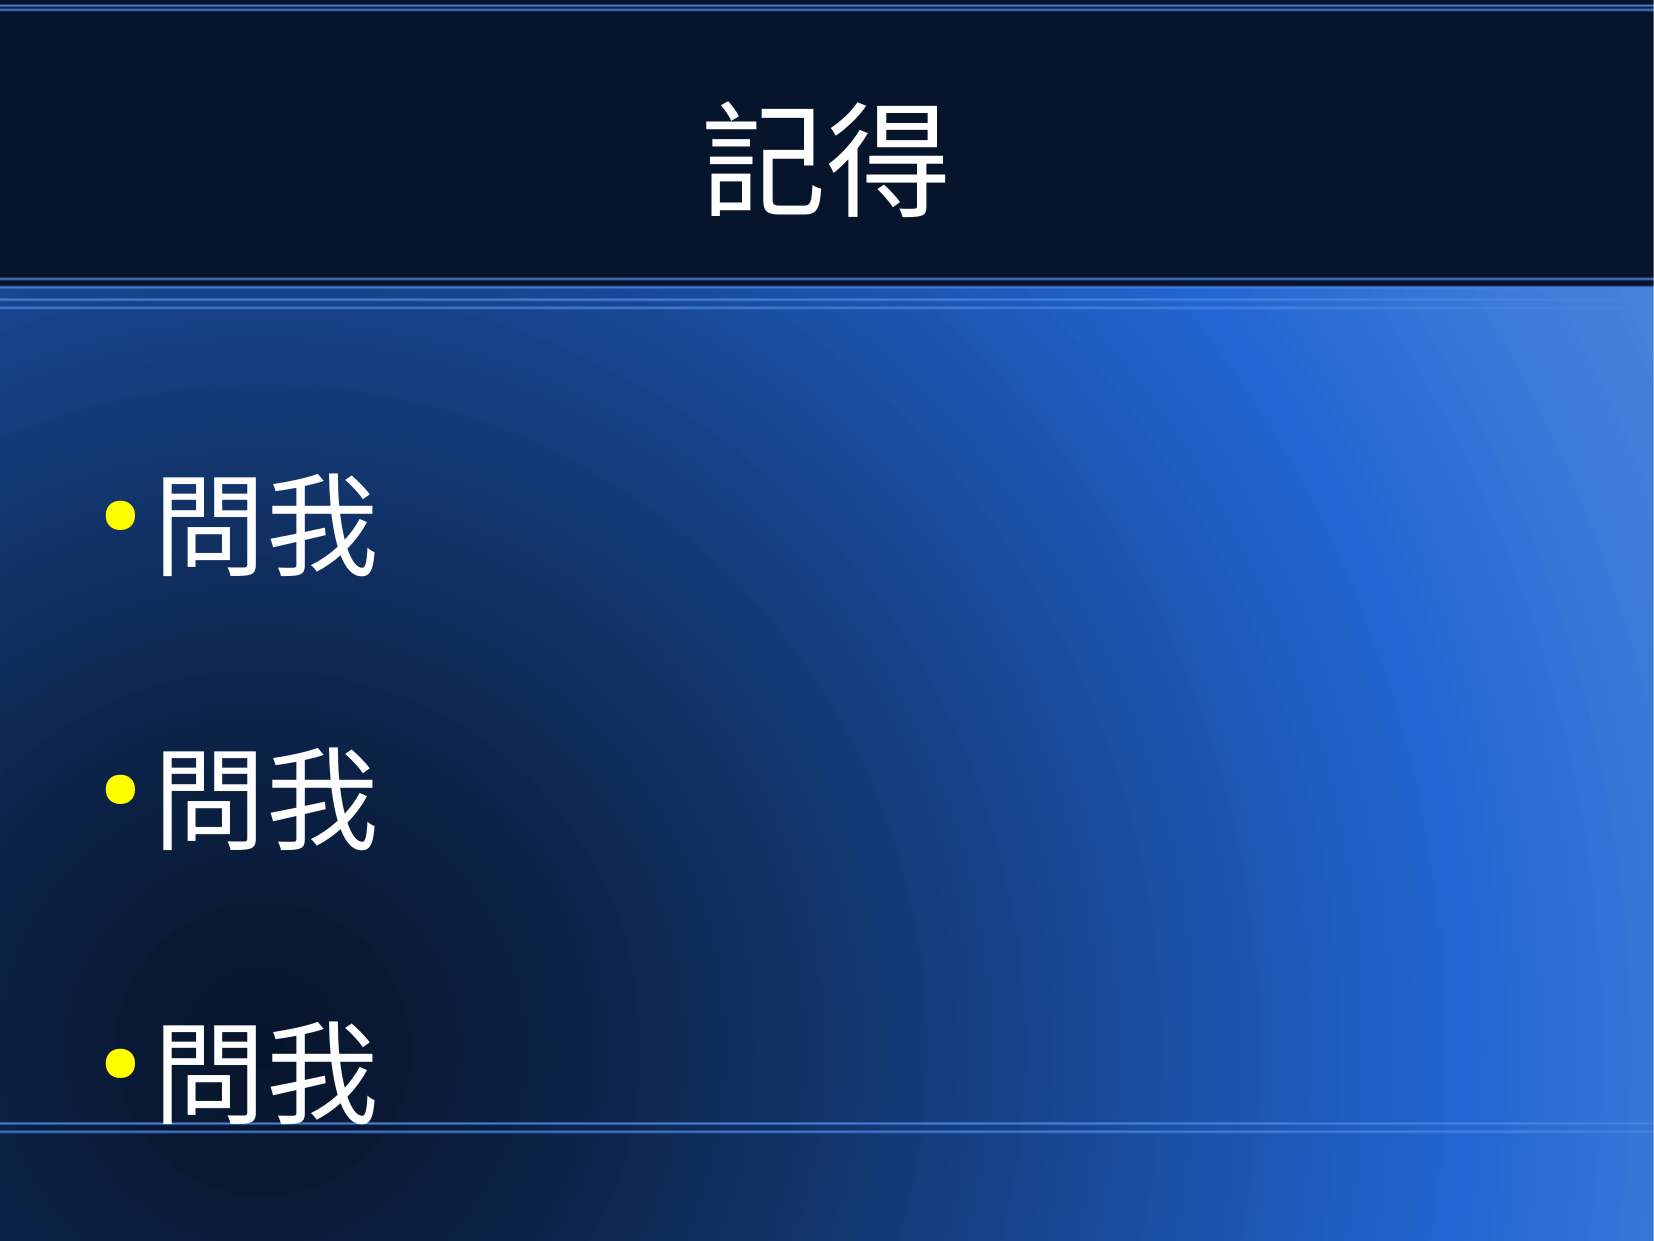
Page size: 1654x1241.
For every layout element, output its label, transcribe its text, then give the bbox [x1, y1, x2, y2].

title 記得 [82, 49, 1571, 257]
list 問我 問我 問我 [82, 355, 1571, 1241]
picture [0, 0, 1654, 1241]
